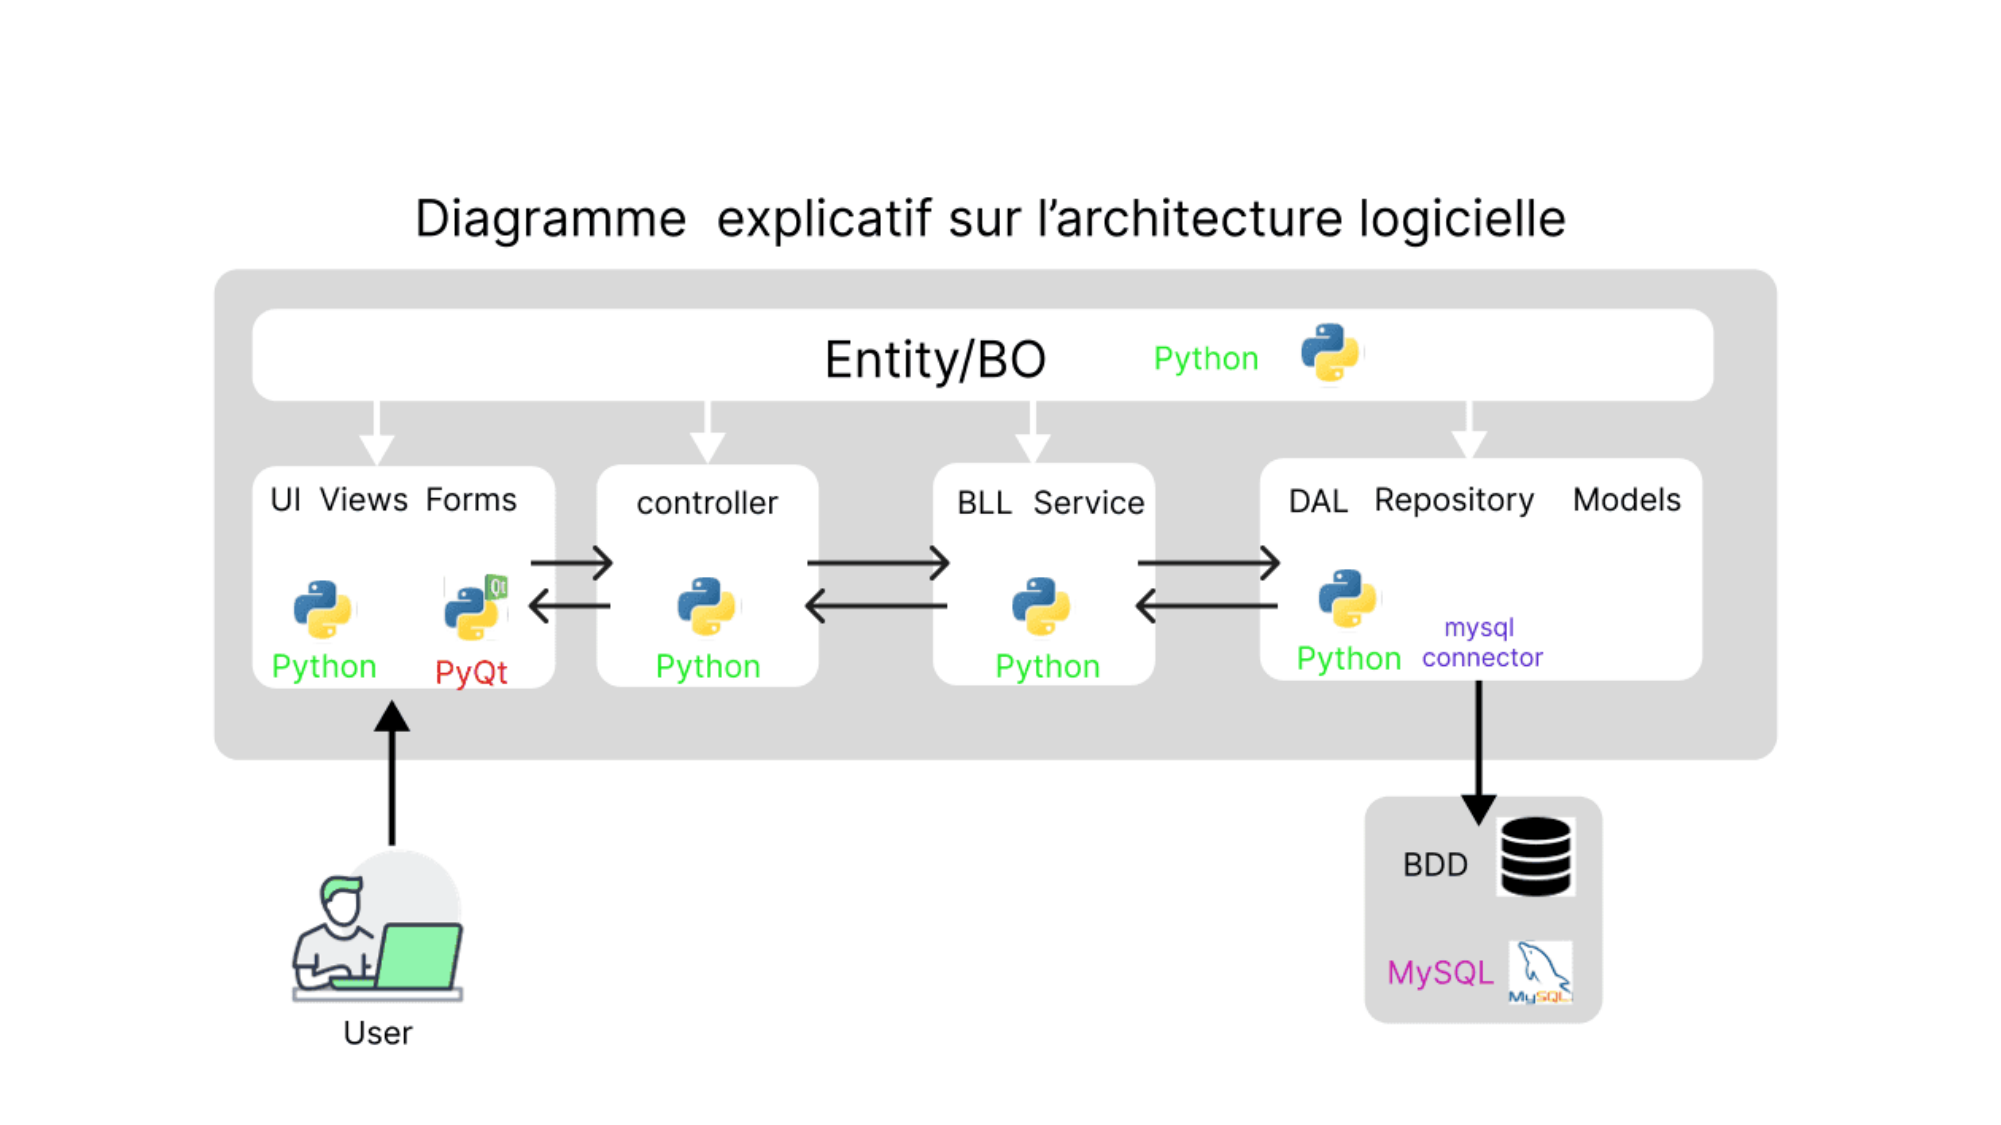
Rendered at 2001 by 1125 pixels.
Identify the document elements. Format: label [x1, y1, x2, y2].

picture [126, 37, 1874, 1088]
